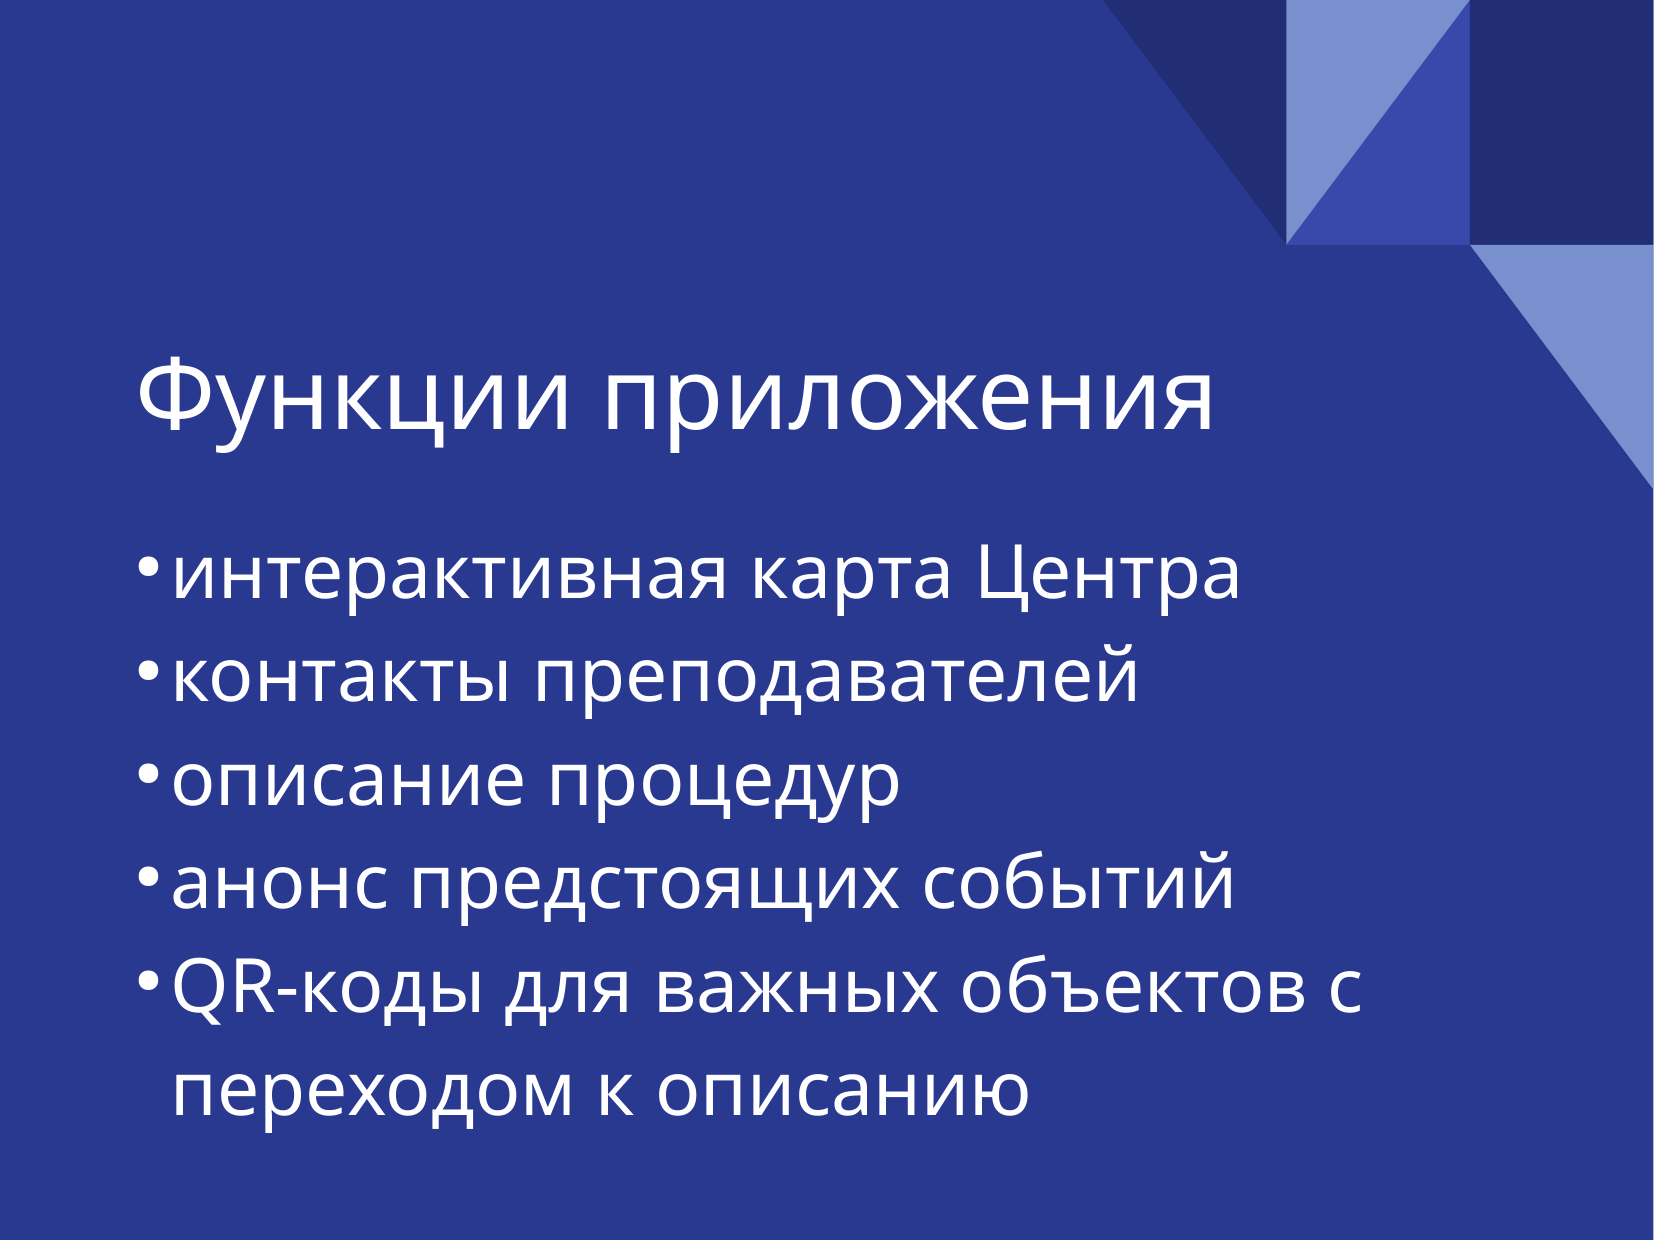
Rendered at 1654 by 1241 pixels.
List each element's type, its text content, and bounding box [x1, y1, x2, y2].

title [198, 45, 1654, 248]
subtitle Функции приложения интерактивная карта Центра контакты преподавателей описание процедур анонс предстоящих событий QR-коды для важных объектов с переходом к описанию [120, 315, 1592, 1201]
